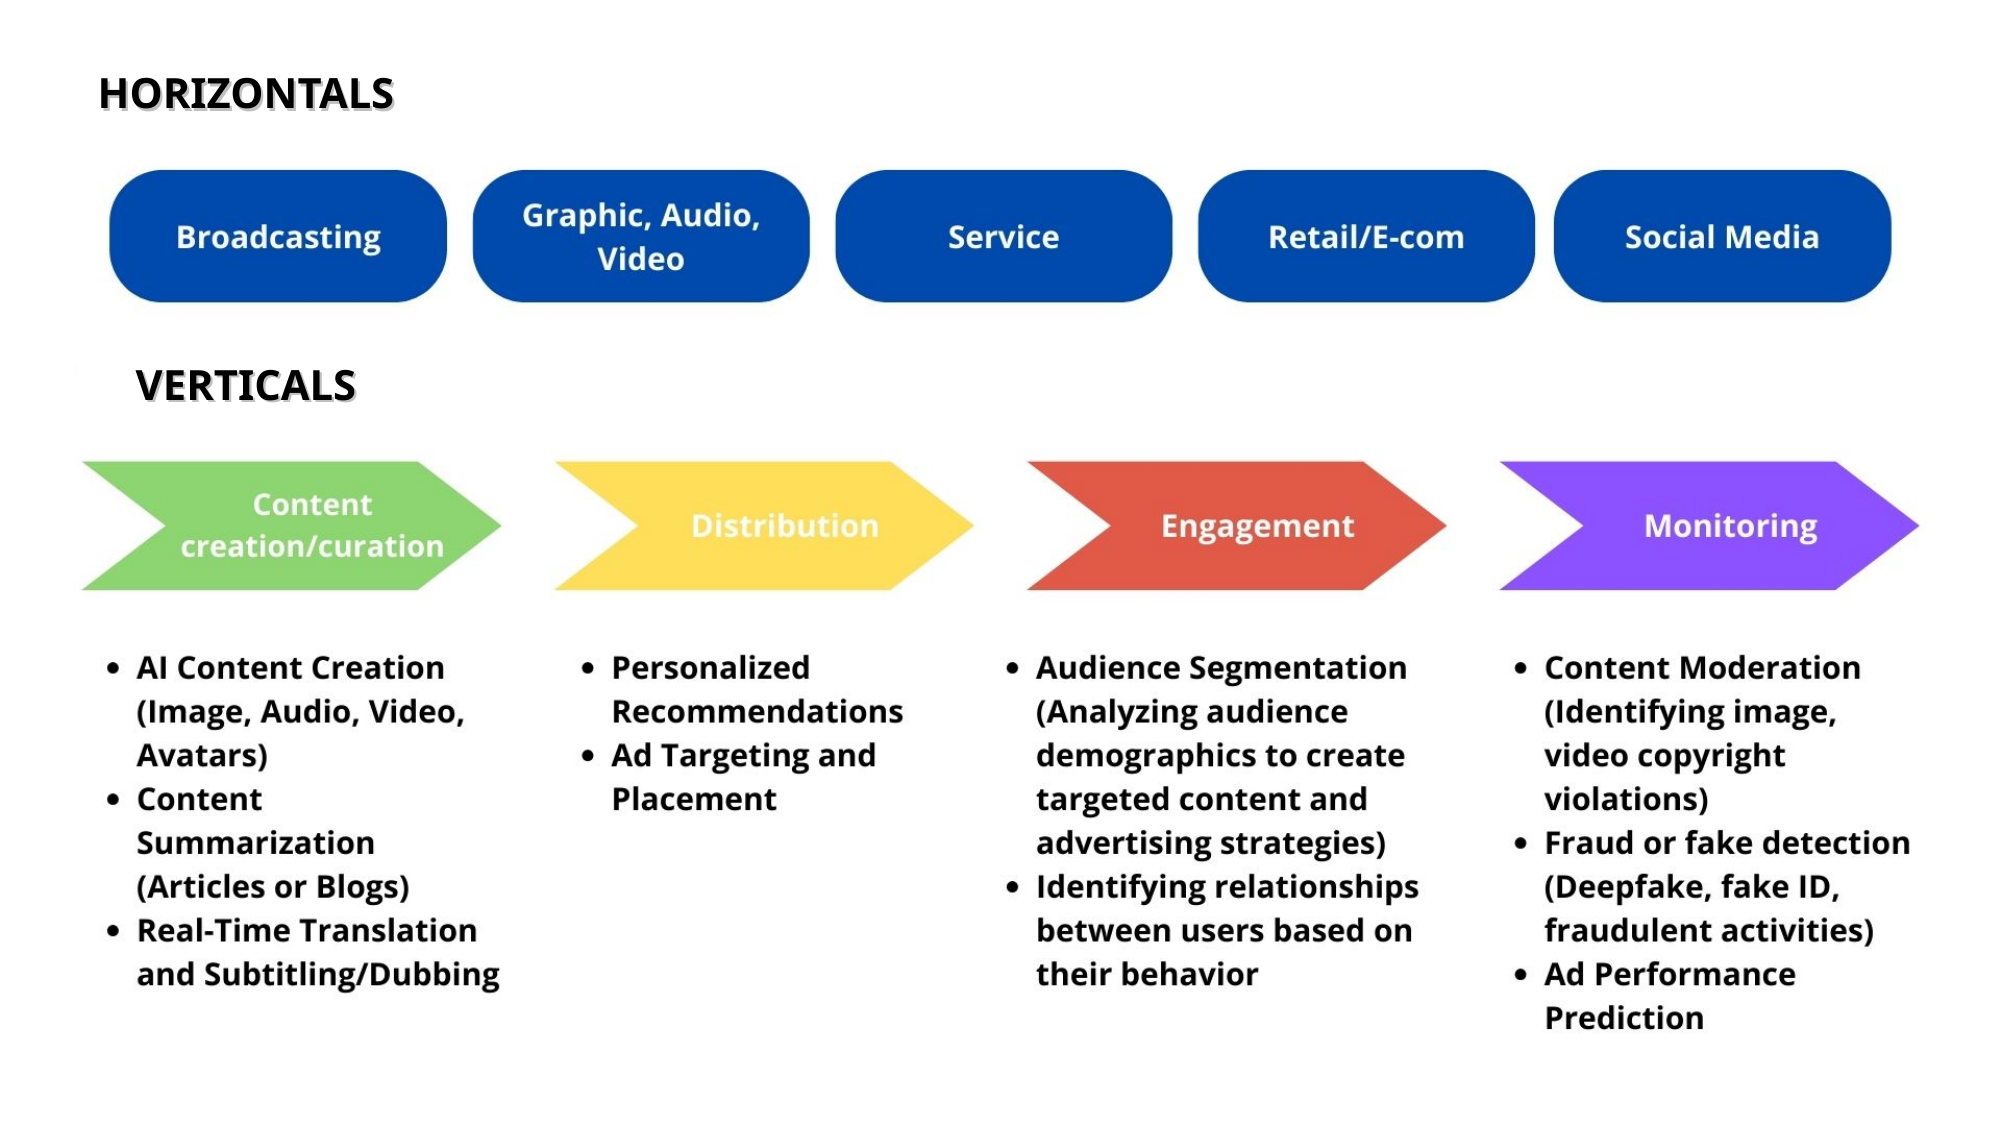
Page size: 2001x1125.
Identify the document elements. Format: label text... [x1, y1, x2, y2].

text_box VERTICALS [79, 344, 413, 424]
text_box HORIZONTALS [79, 52, 413, 132]
picture [0, 0, 2000, 1125]
